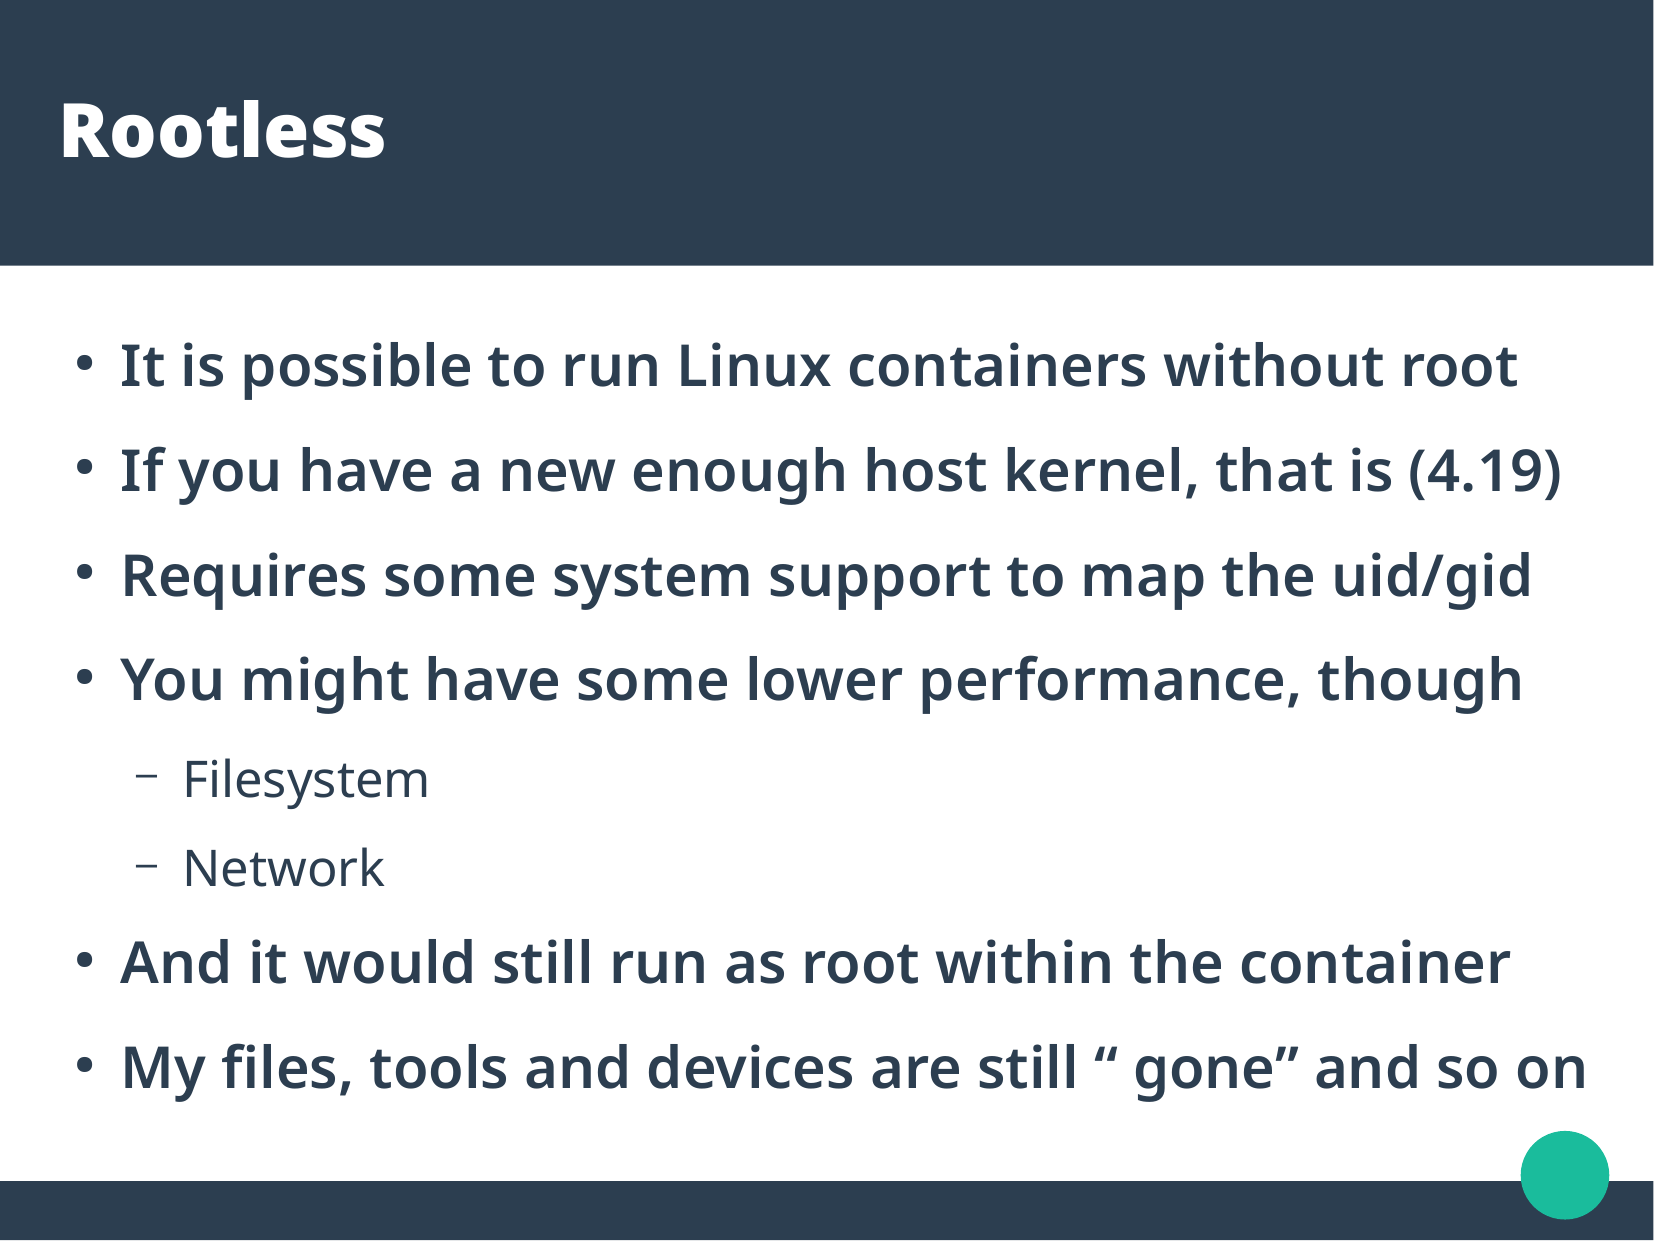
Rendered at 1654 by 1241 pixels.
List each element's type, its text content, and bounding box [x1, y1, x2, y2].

list It is possible to run Linux containers without root If you have a new enough host kernel, that is (4.19) Requires some system support to map the uid/gid You might have some lower performance, though Filesystem Network And it would still run as root within the container My files, tools and devices are still “ gone” and so on [59, 324, 1595, 1152]
title Rootless [59, 49, 1595, 207]
